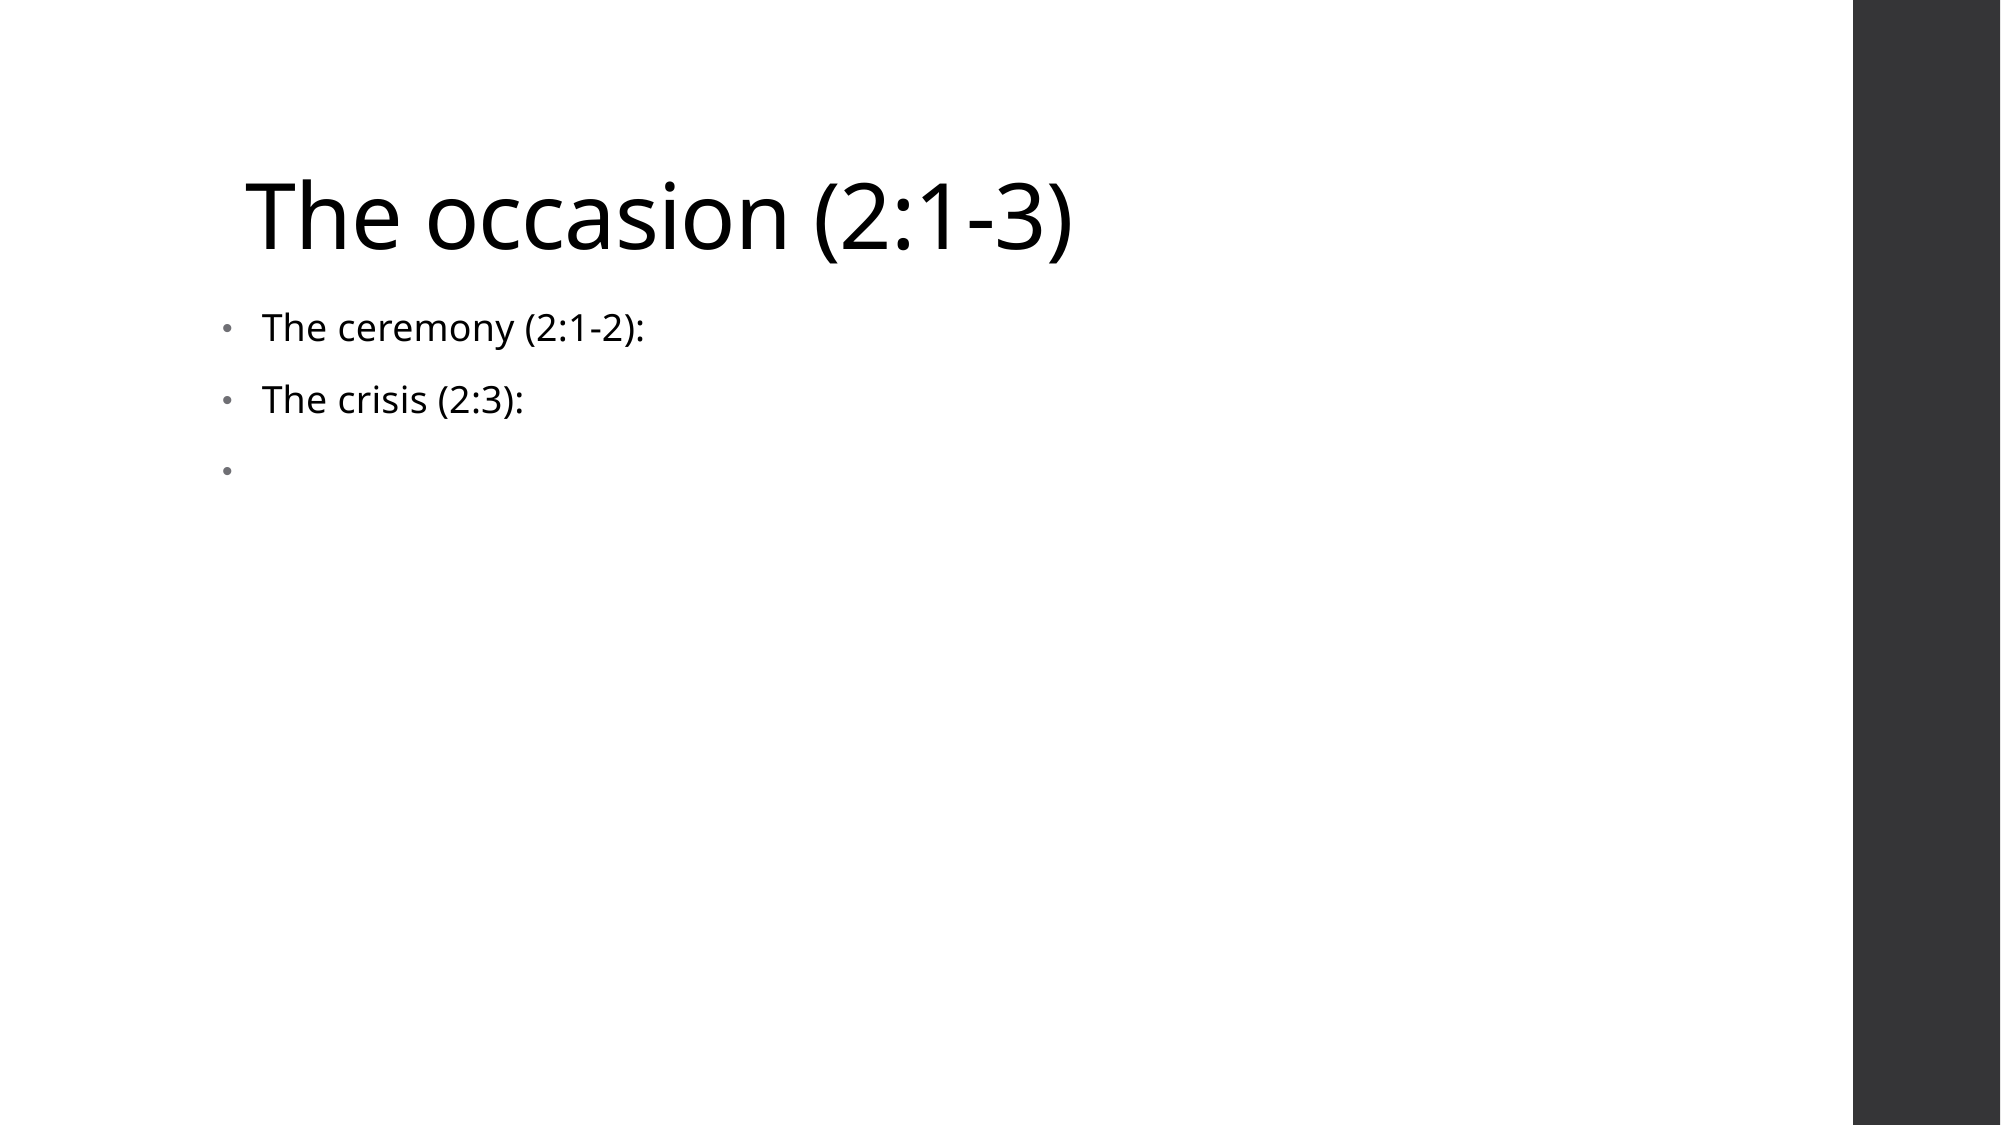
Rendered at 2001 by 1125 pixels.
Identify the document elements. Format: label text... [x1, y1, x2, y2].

title The occasion (2:1-3) [206, 60, 1797, 278]
list The ceremony (2:1-2): The crisis (2:3): [206, 299, 1617, 1014]
